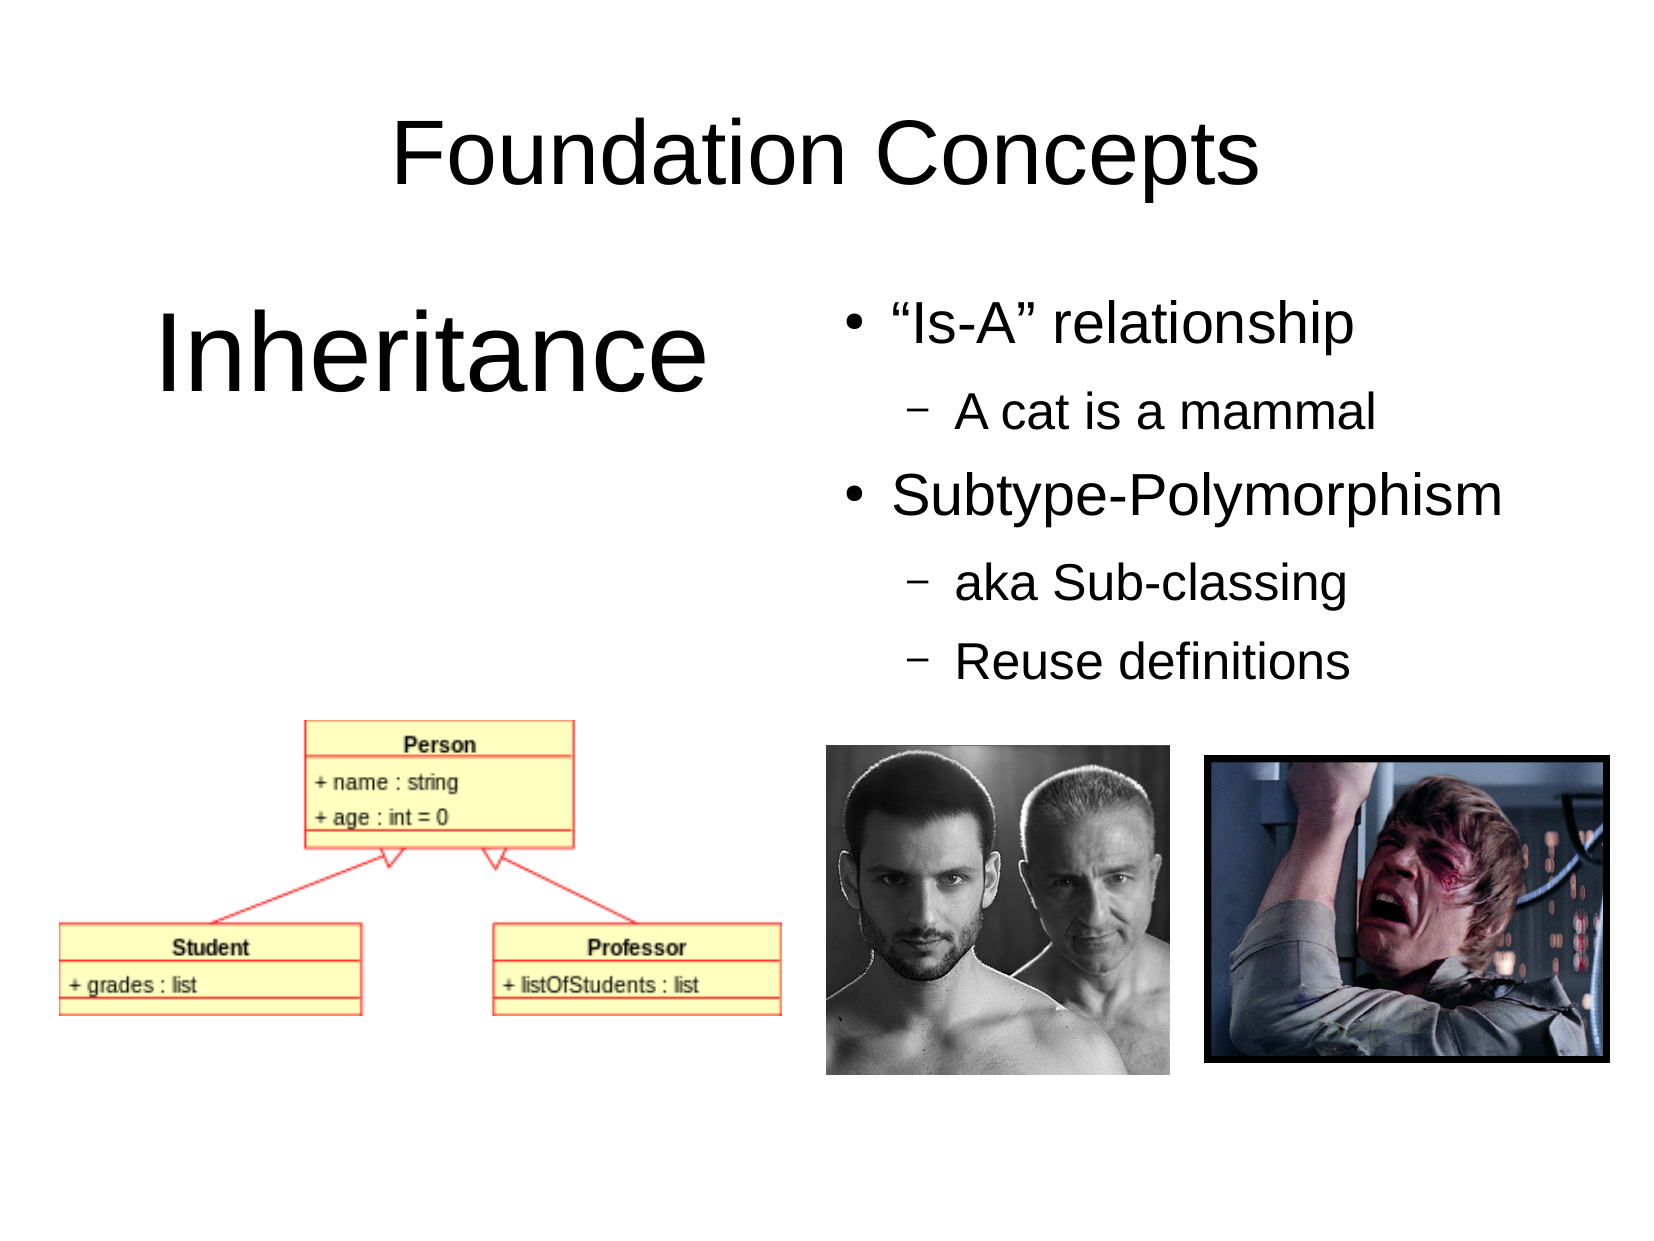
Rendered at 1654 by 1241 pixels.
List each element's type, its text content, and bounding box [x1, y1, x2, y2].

list Inheritance [82, 290, 793, 634]
picture [826, 745, 1170, 1075]
picture [59, 720, 782, 1016]
picture [1204, 755, 1610, 1063]
title Foundation Concepts [82, 49, 1571, 257]
list “Is-A” relationship A cat is a mammal Subtype-Polymorphism aka Sub-classing Reuse definitions [828, 290, 1539, 697]
